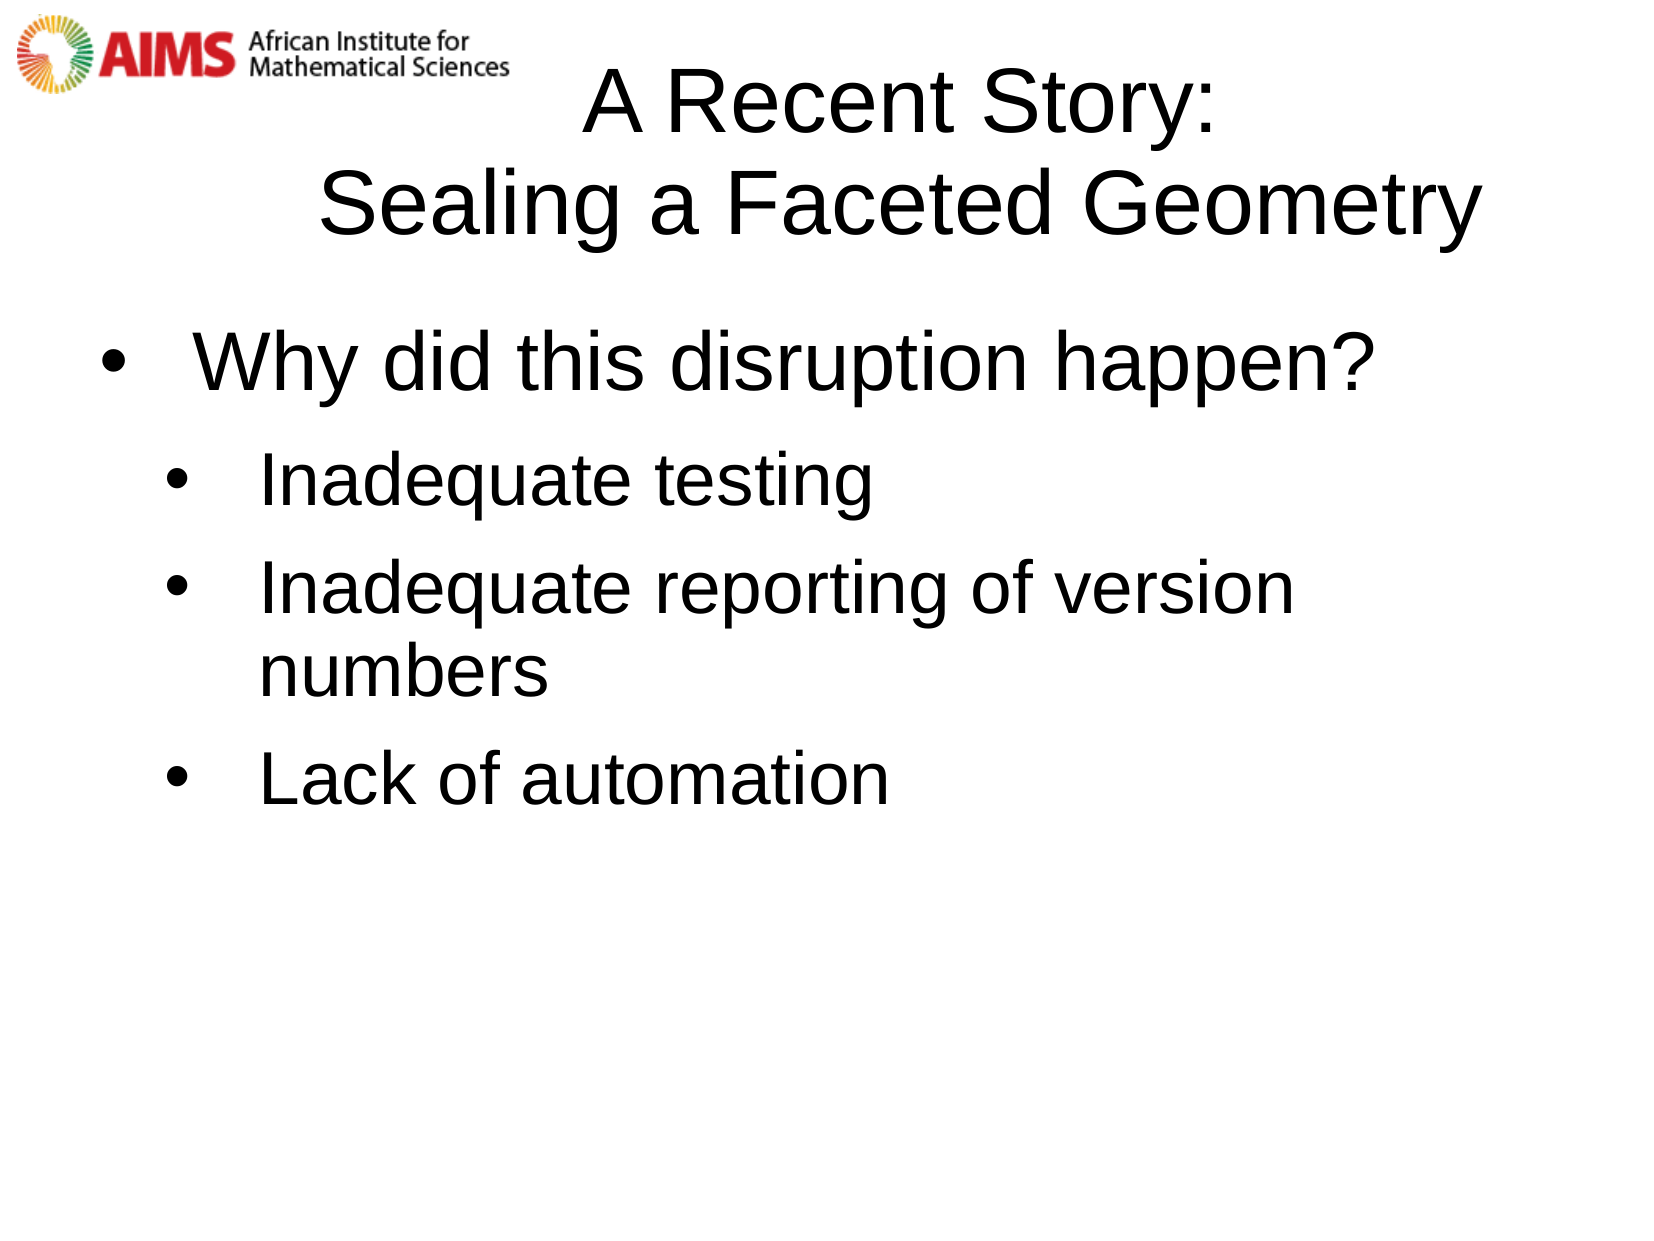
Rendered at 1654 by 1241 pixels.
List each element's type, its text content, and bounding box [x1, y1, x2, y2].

picture [17, 14, 511, 94]
list Why did this disruption happen? Inadequate testing Inadequate reporting of version numbers Lack of automation [82, 308, 1572, 1080]
title A Recent Story: Sealing a Faceted Geometry [231, 42, 1572, 264]
